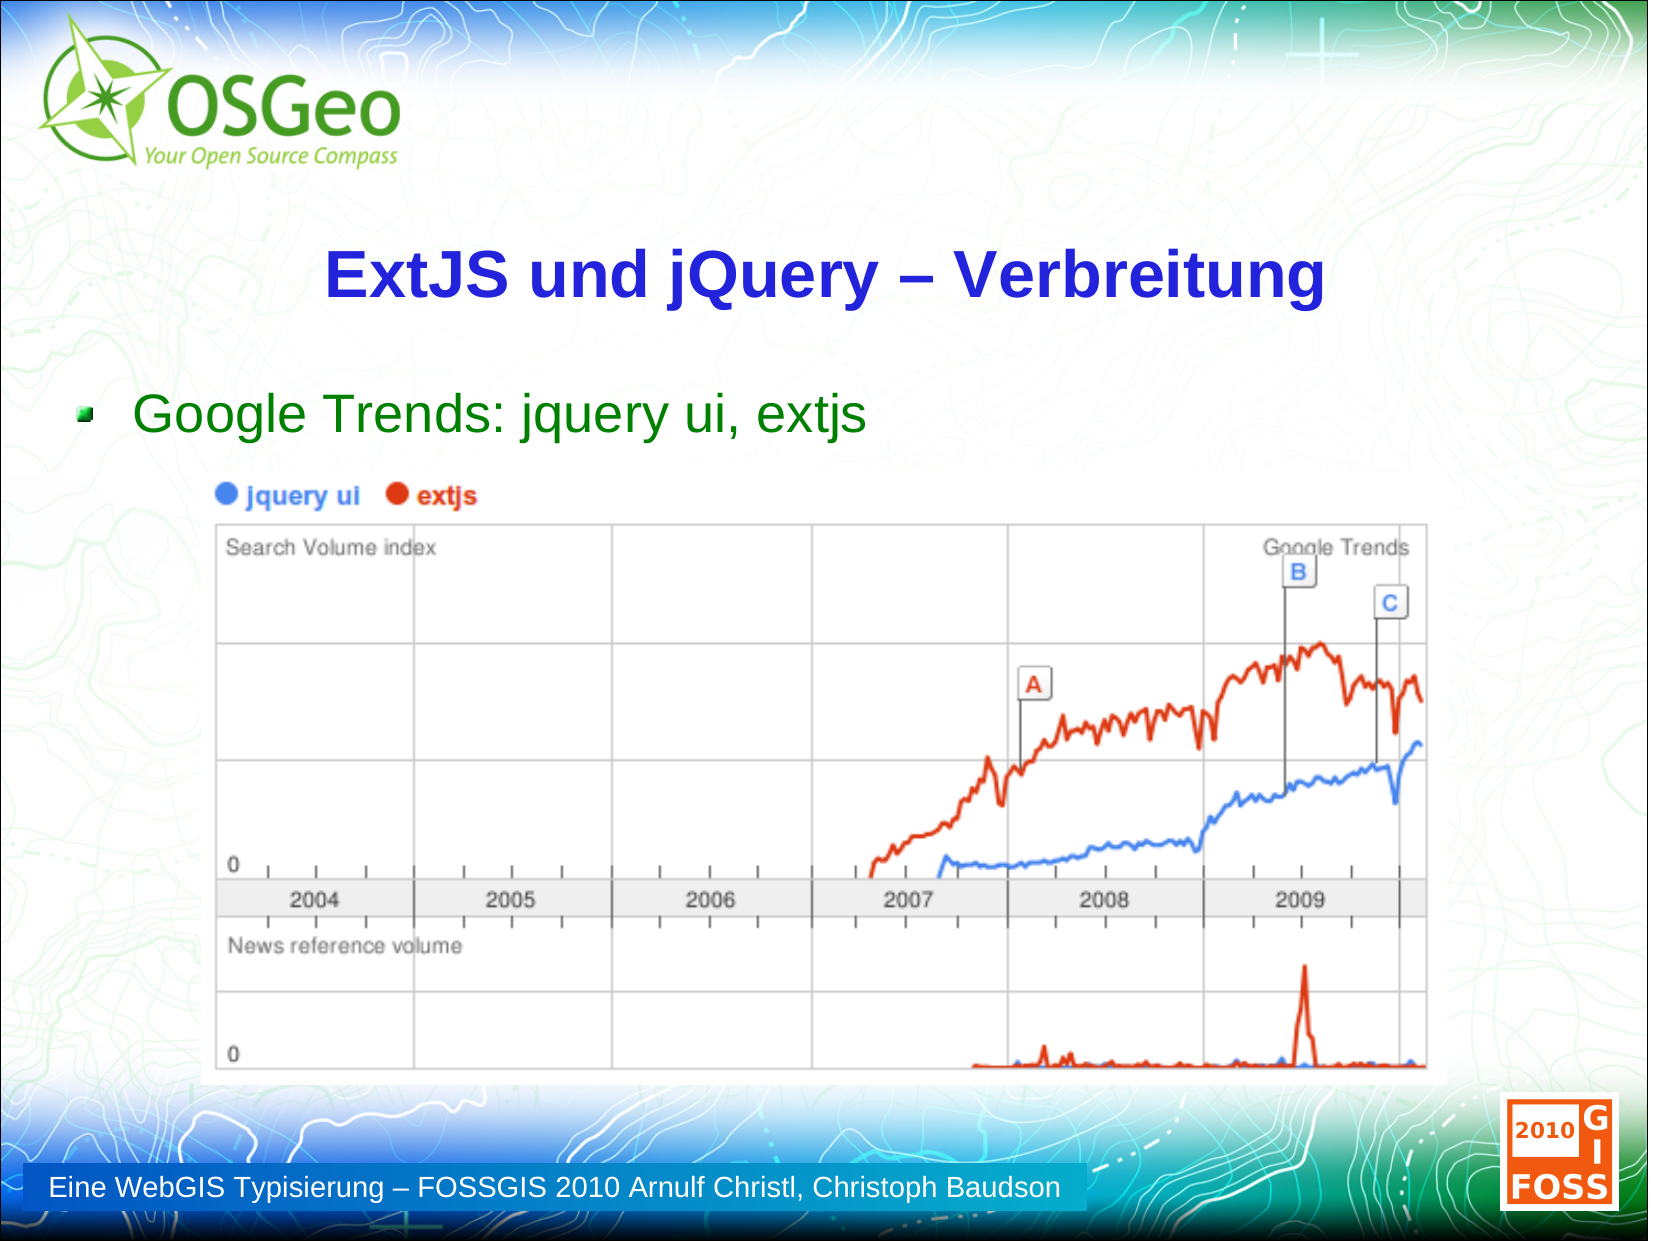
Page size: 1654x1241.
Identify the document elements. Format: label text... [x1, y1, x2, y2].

list Google Trends: jquery ui, extjs [76, 383, 1565, 1188]
picture [1, 1, 1647, 1240]
title ExtJS und jQuery – Verbreitung [82, 208, 1571, 342]
